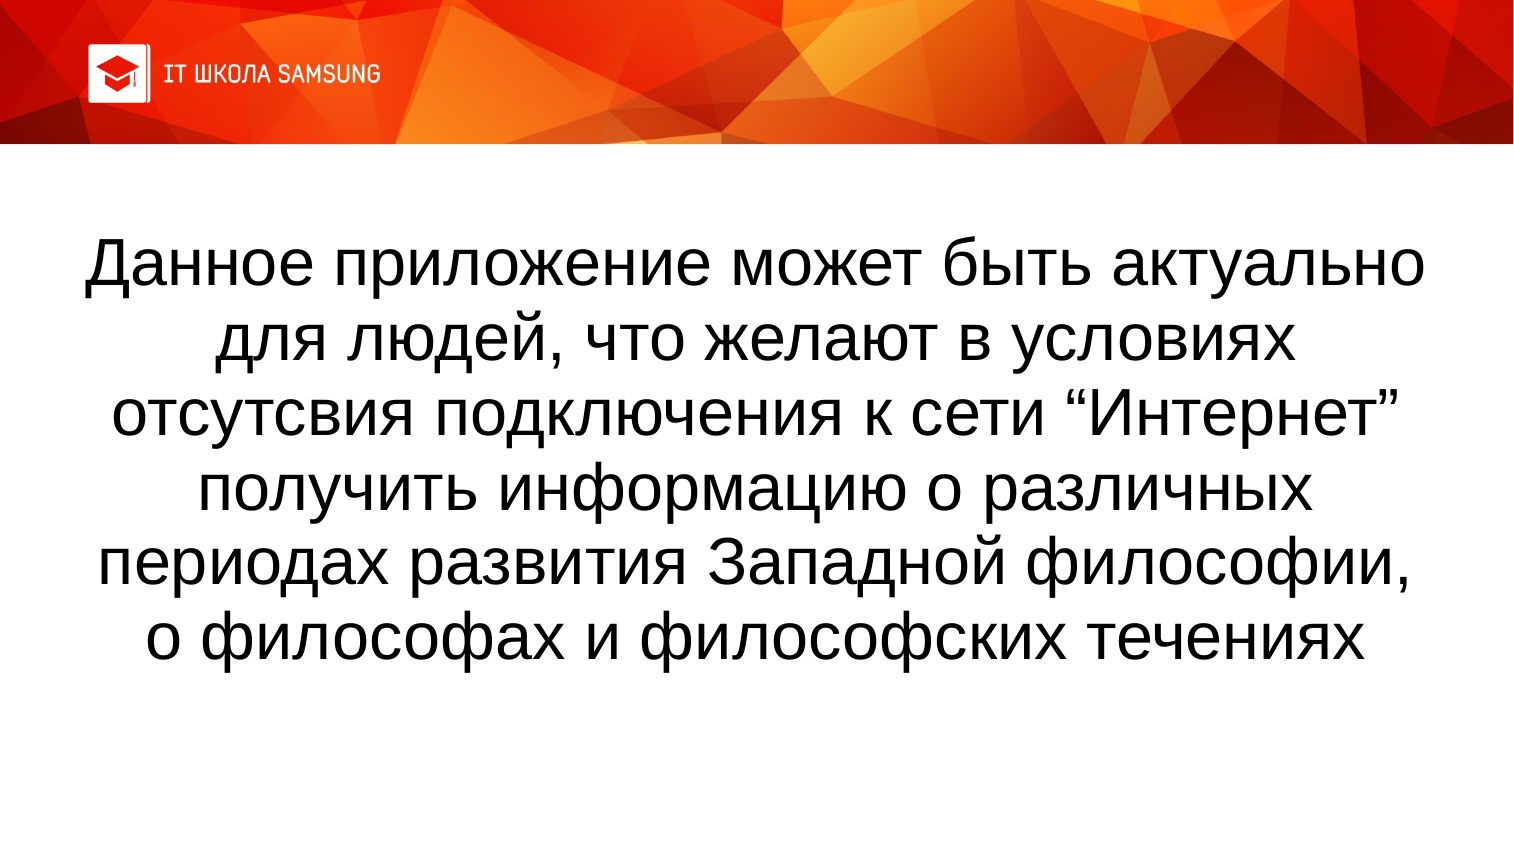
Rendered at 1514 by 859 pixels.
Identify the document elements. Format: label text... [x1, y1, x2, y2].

picture [0, 0, 1514, 859]
subtitle Данное приложение может быть актуально для людей, что желают в условиях отсутсвия подключения к сети “Интернет” получить информацию о различных периодах развития Западной философии, о философах и философских течениях [75, 200, 1438, 699]
